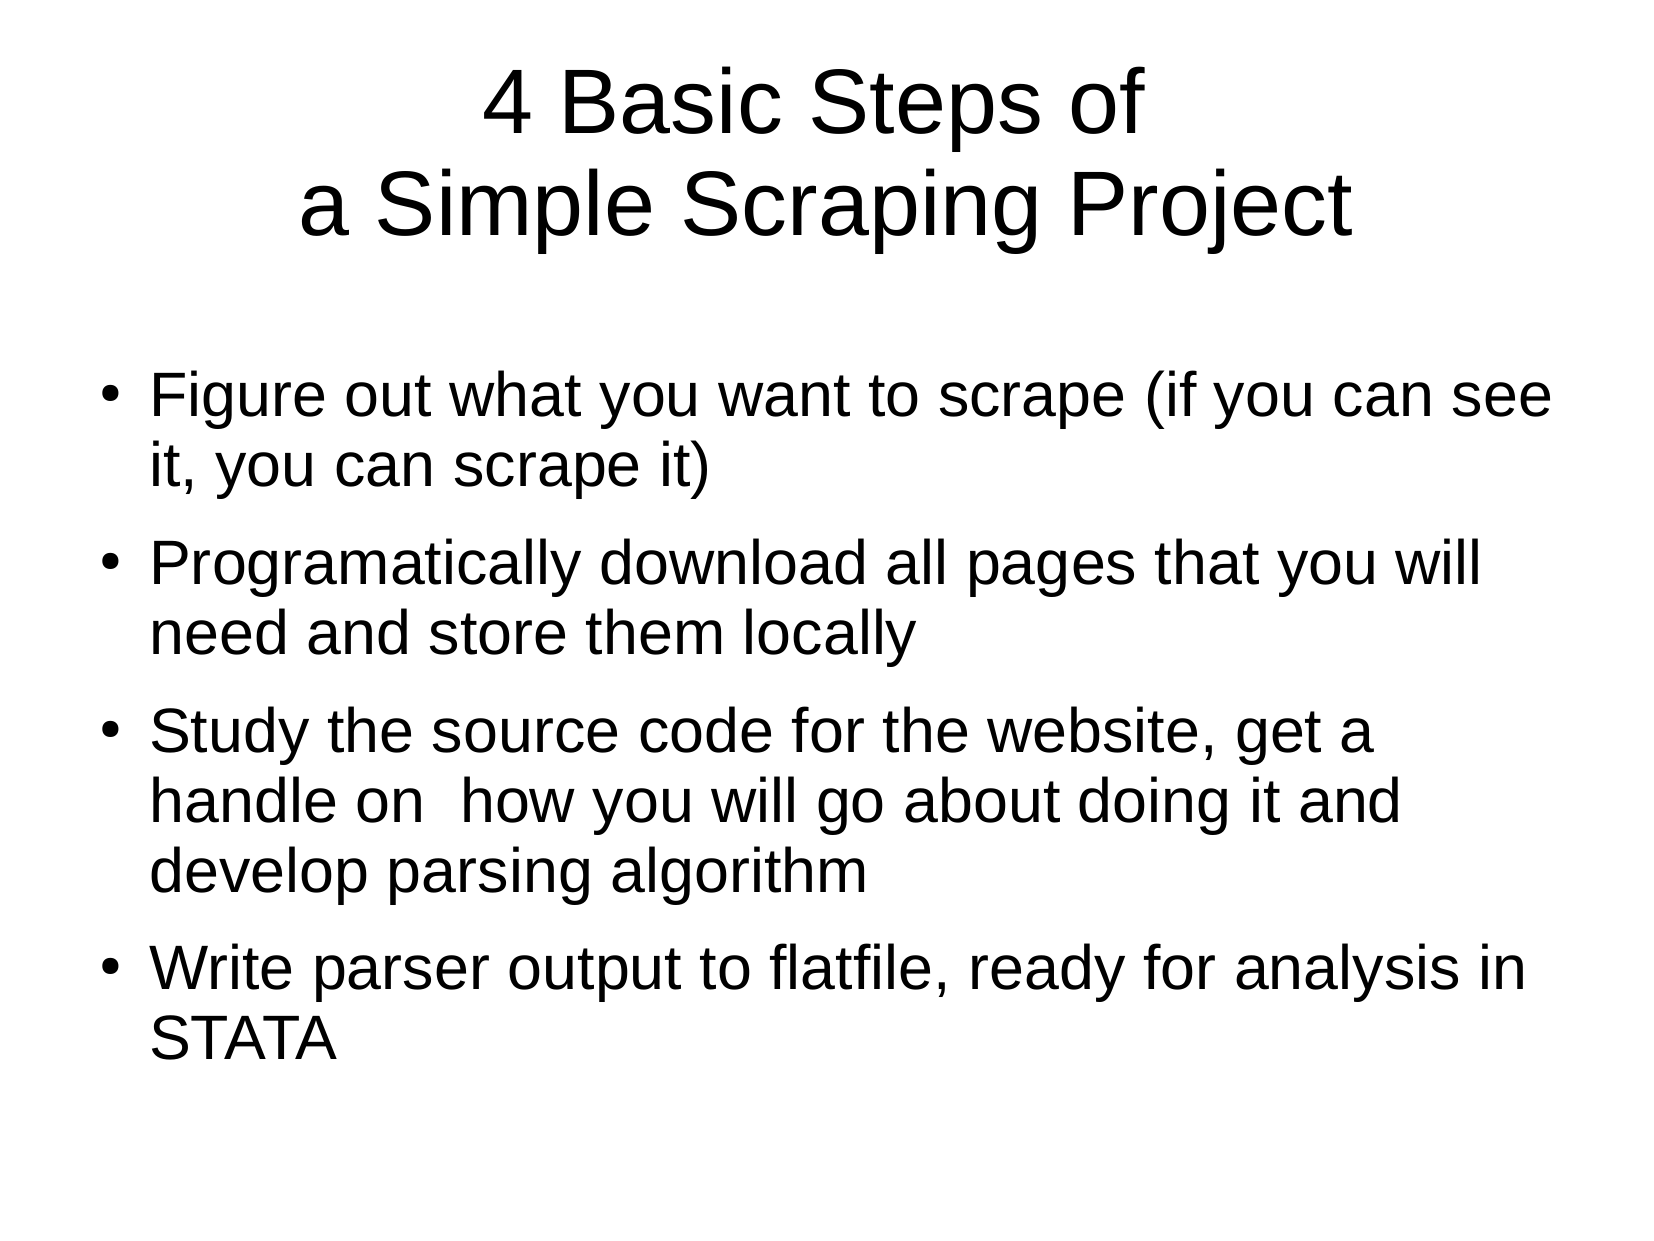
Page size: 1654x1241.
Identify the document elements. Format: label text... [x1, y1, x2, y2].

title 4 Basic Steps of a Simple Scraping Project [82, 49, 1571, 257]
list Figure out what you want to scrape (if you can see it, you can scrape it) Programatically download all pages that you will need and store them locally Study the source code for the website, get a handle on how you will go about doing it and develop parsing algorithm Write parser output to flatfile, ready for analysis in STATA [82, 360, 1571, 1080]
